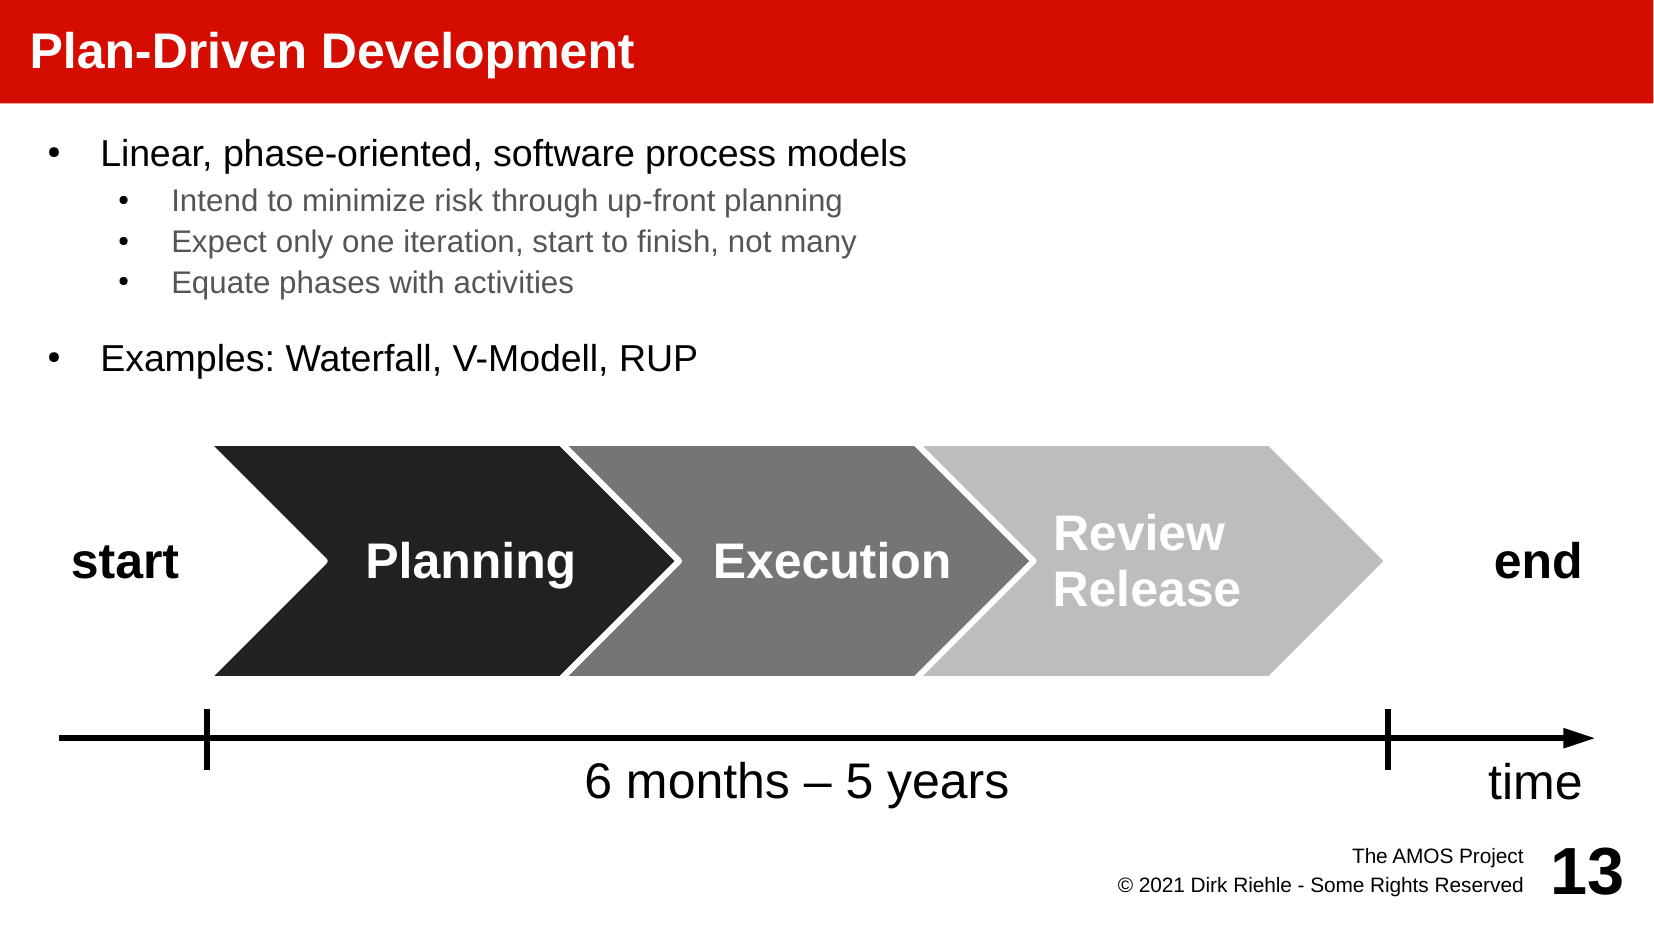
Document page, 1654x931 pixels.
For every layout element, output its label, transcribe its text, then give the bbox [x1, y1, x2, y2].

text_box end [1299, 442, 1595, 680]
list Linear, phase-oriented, software process models Intend to minimize risk through up-front planning Expect only one iteration, start to finish, not many Equate phases with activities Examples: Waterfall, V-Modell, RUP [29, 132, 1625, 813]
text_box start [59, 442, 323, 680]
text_box Planning [206, 442, 678, 680]
title Plan-Driven Development [0, 0, 1654, 104]
text_box time [1417, 738, 1595, 827]
text_box 6 months – 5 years [206, 734, 1388, 827]
text_box Review Release [916, 442, 1388, 680]
text_box Execution [561, 442, 1034, 680]
